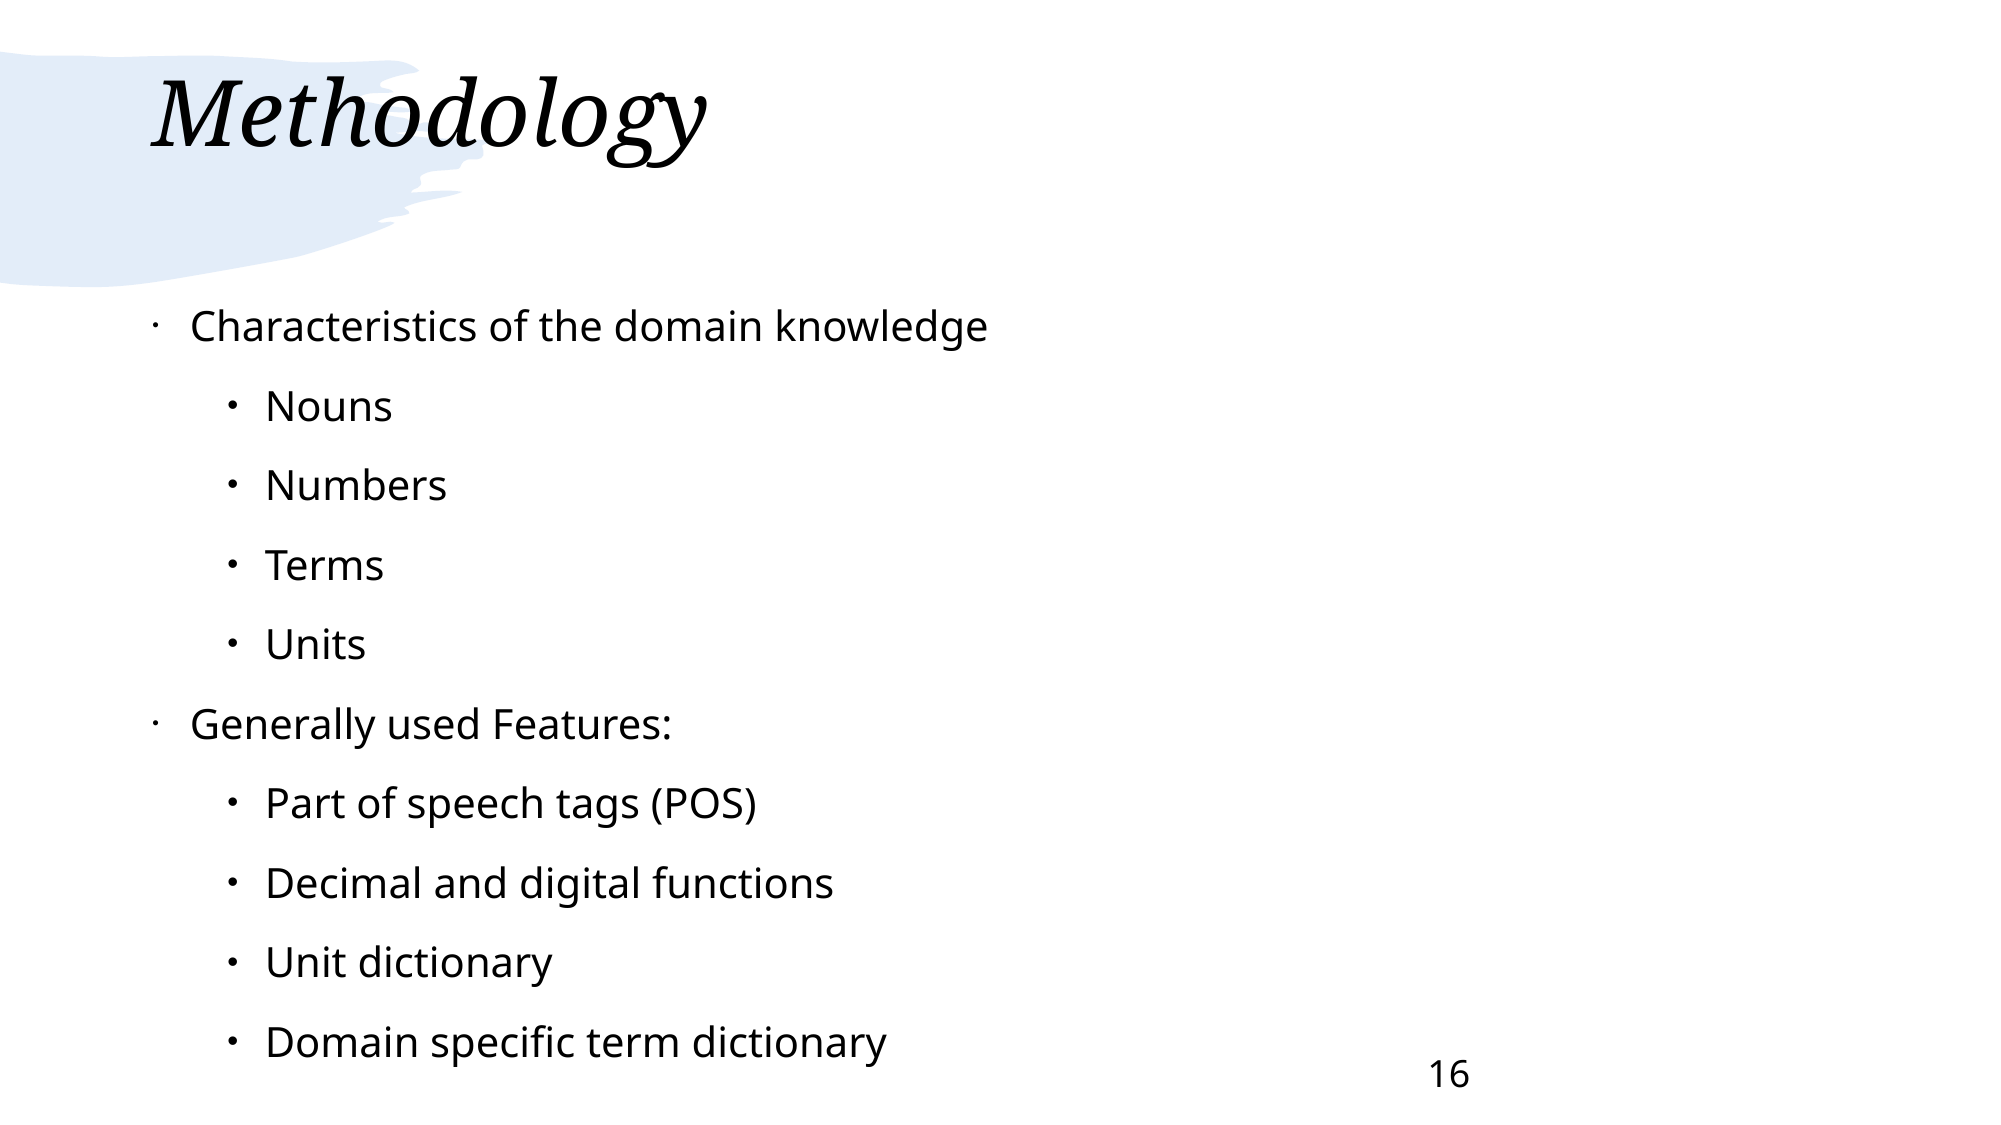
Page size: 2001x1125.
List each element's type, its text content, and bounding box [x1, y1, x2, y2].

slide_number <number> [1412, 1042, 1863, 1103]
list Characteristics of the domain knowledge Nouns Numbers Terms Units Generally used Features: Part of speech tags (POS) Decimal and digital functions Unit dictionary Domain specific term dictionary [137, 292, 1863, 976]
title Methodology [137, 59, 1863, 278]
